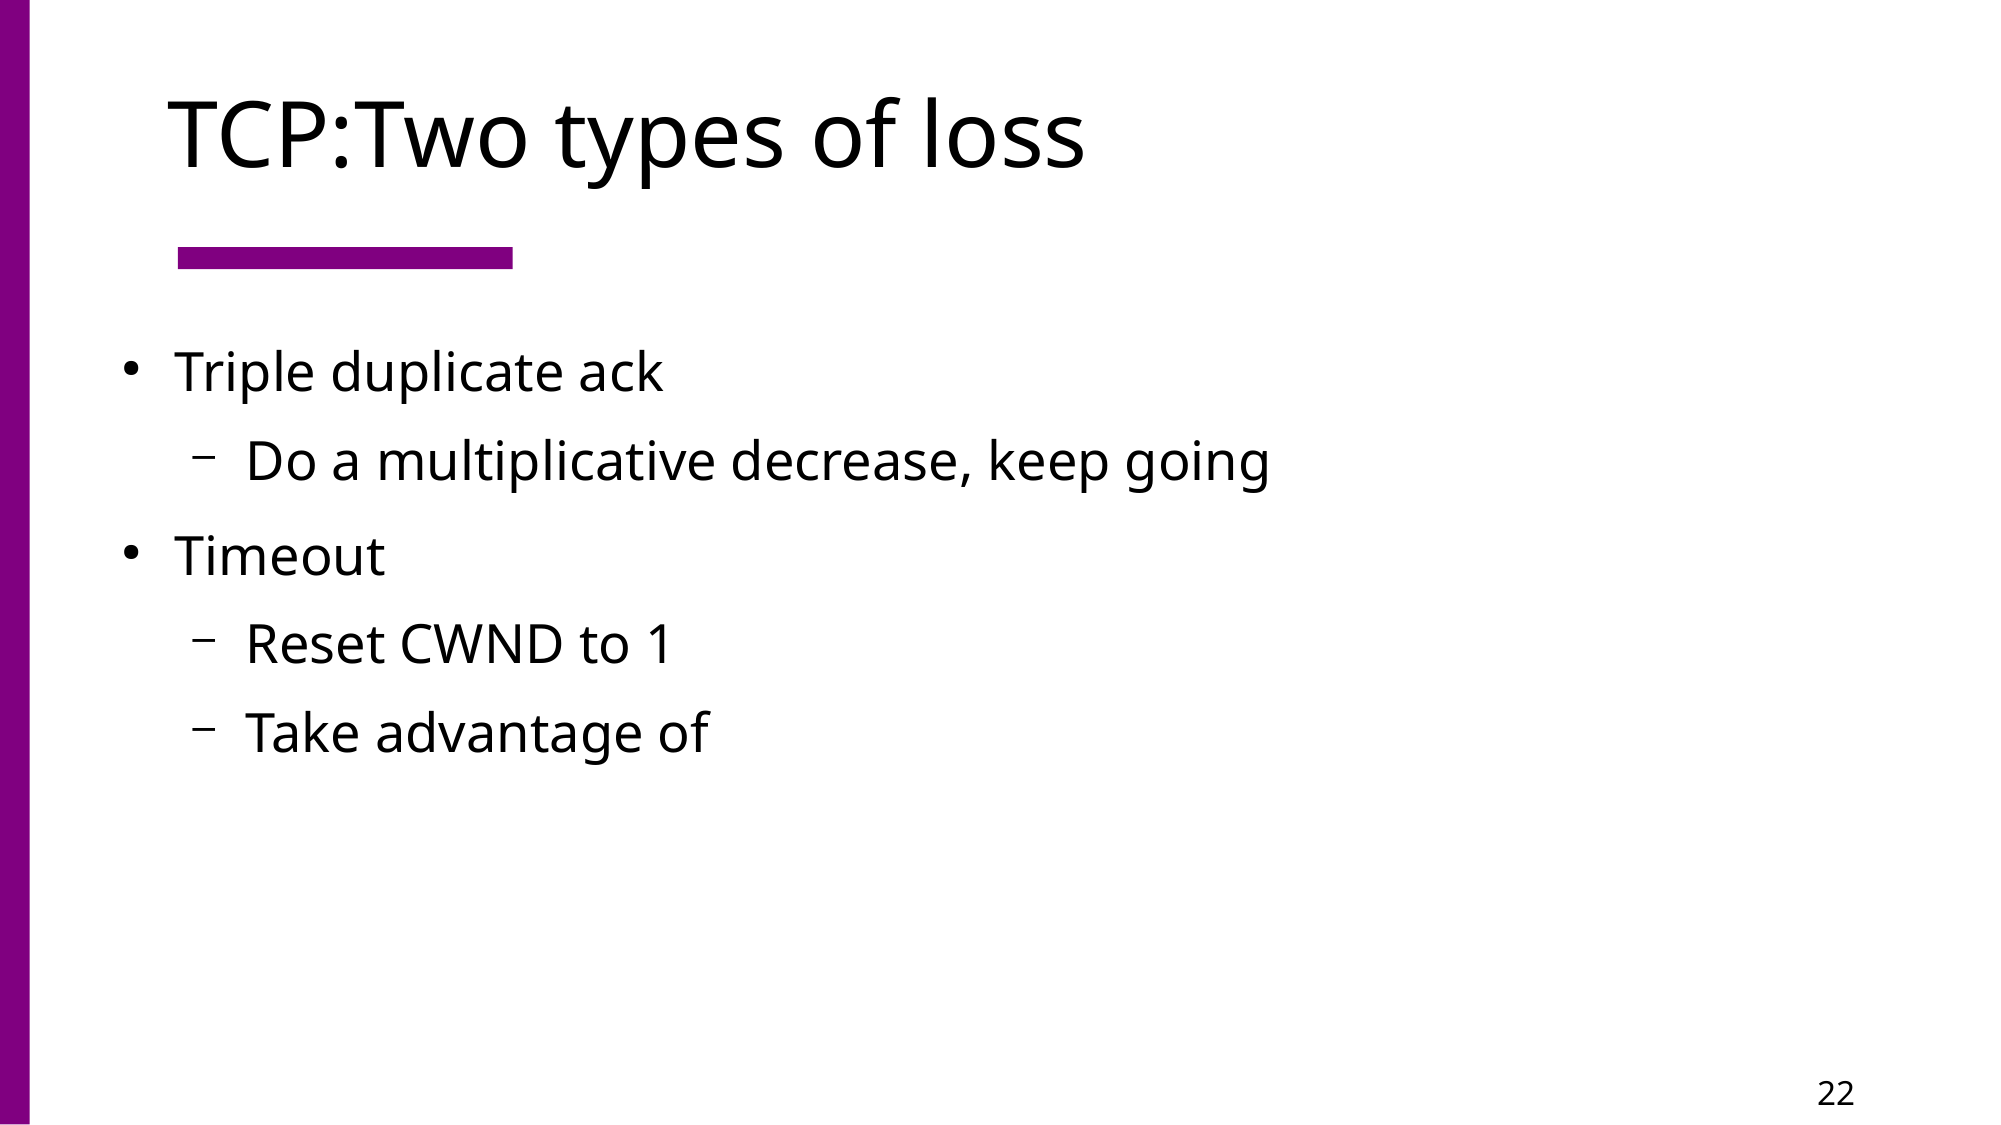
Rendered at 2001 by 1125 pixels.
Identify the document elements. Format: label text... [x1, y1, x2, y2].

list Triple duplicate ack Do a multiplicative decrease, keep going Timeout Reset CWND to 1 Take advantage of [88, 329, 1966, 941]
title TCP:Two types of loss [116, 37, 1817, 225]
